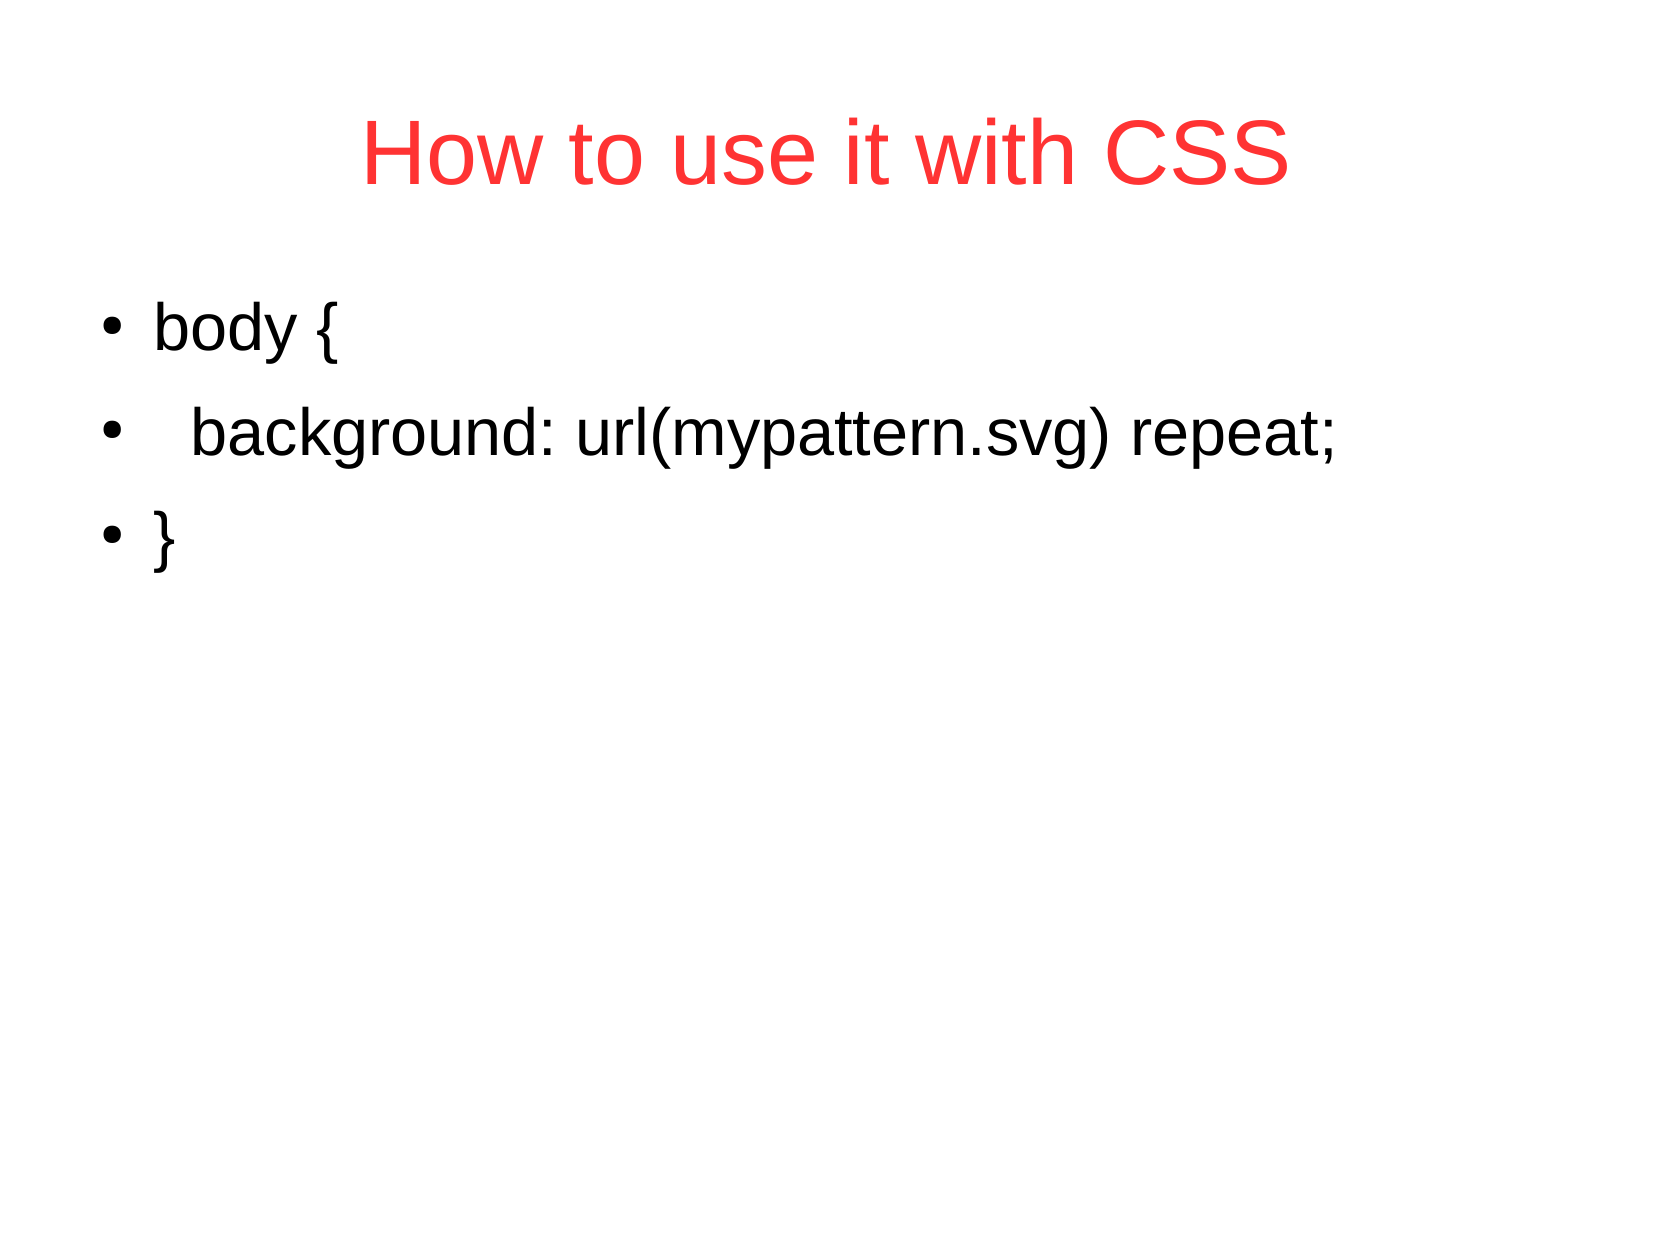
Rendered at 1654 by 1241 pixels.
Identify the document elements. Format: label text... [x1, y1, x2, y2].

title How to use it with CSS [82, 49, 1571, 257]
list body { background: url(mypattern.svg) repeat; } [82, 290, 1571, 1010]
